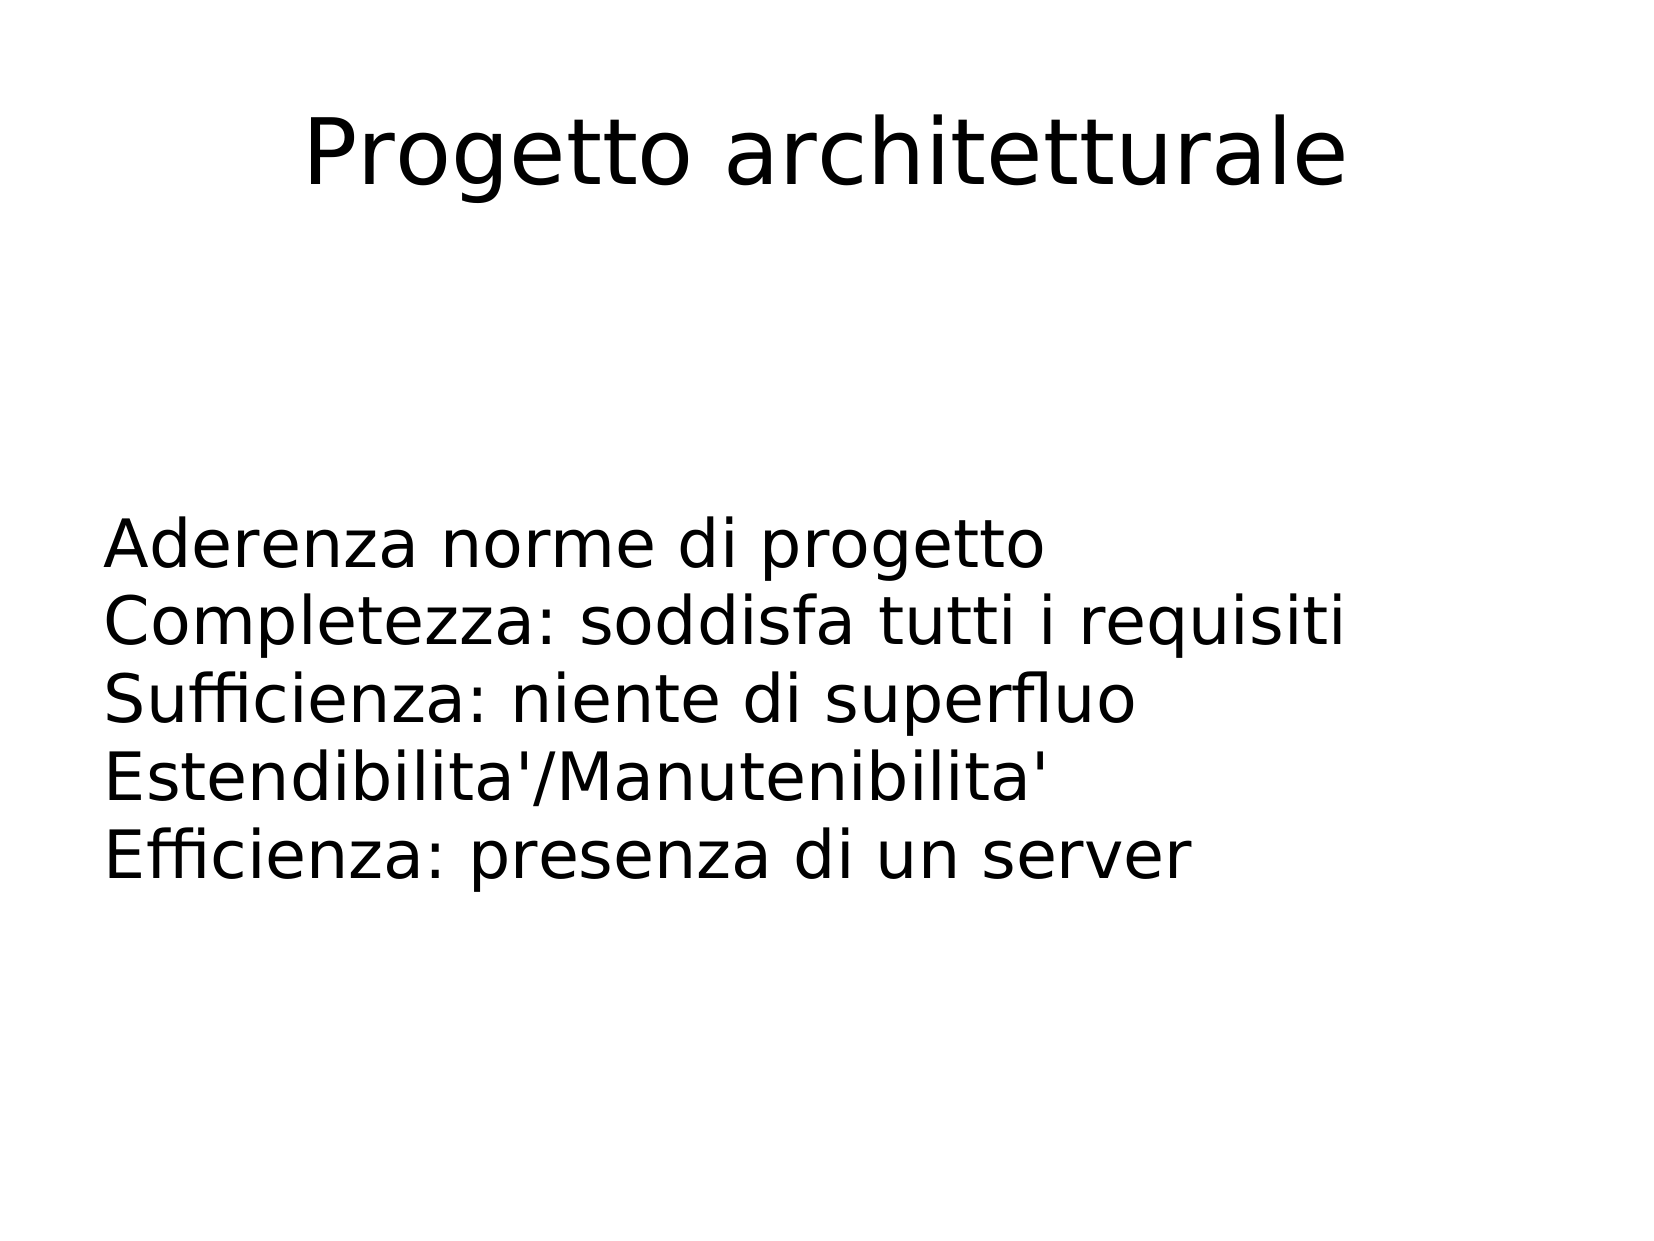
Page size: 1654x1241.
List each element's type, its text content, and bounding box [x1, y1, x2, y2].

title Progetto architetturale [82, 49, 1571, 257]
subtitle Aderenza norme di progetto Completezza: soddisfa tutti i requisiti Sufficienza: niente di superfluo Estendibilita'/Manutenibilita' Efficienza: presenza di un server [82, 290, 1571, 1109]
